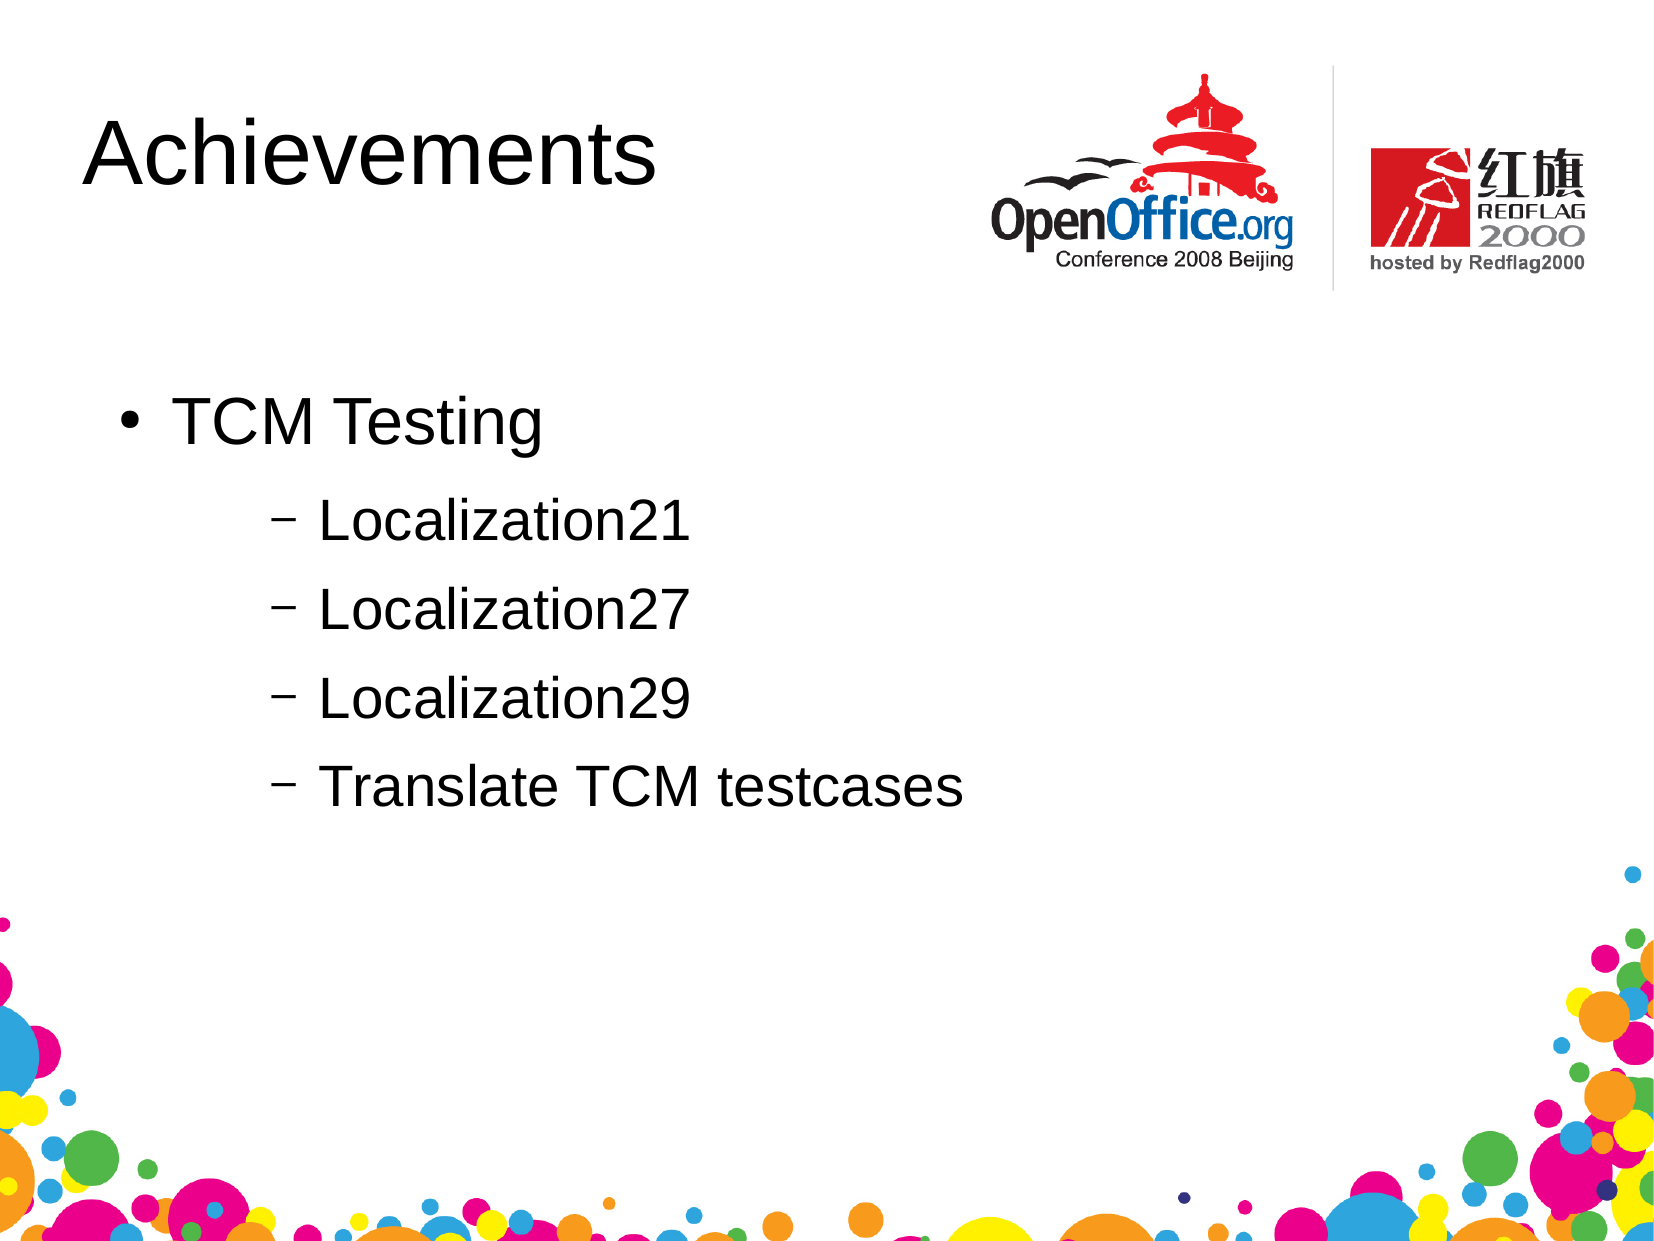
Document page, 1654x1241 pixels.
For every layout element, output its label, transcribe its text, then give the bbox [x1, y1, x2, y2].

title Achievements [82, 56, 1571, 250]
picture [0, 0, 1654, 1241]
list TCM Testing Localization21 Localization27 Localization29 Translate TCM testcases [82, 383, 1571, 1109]
